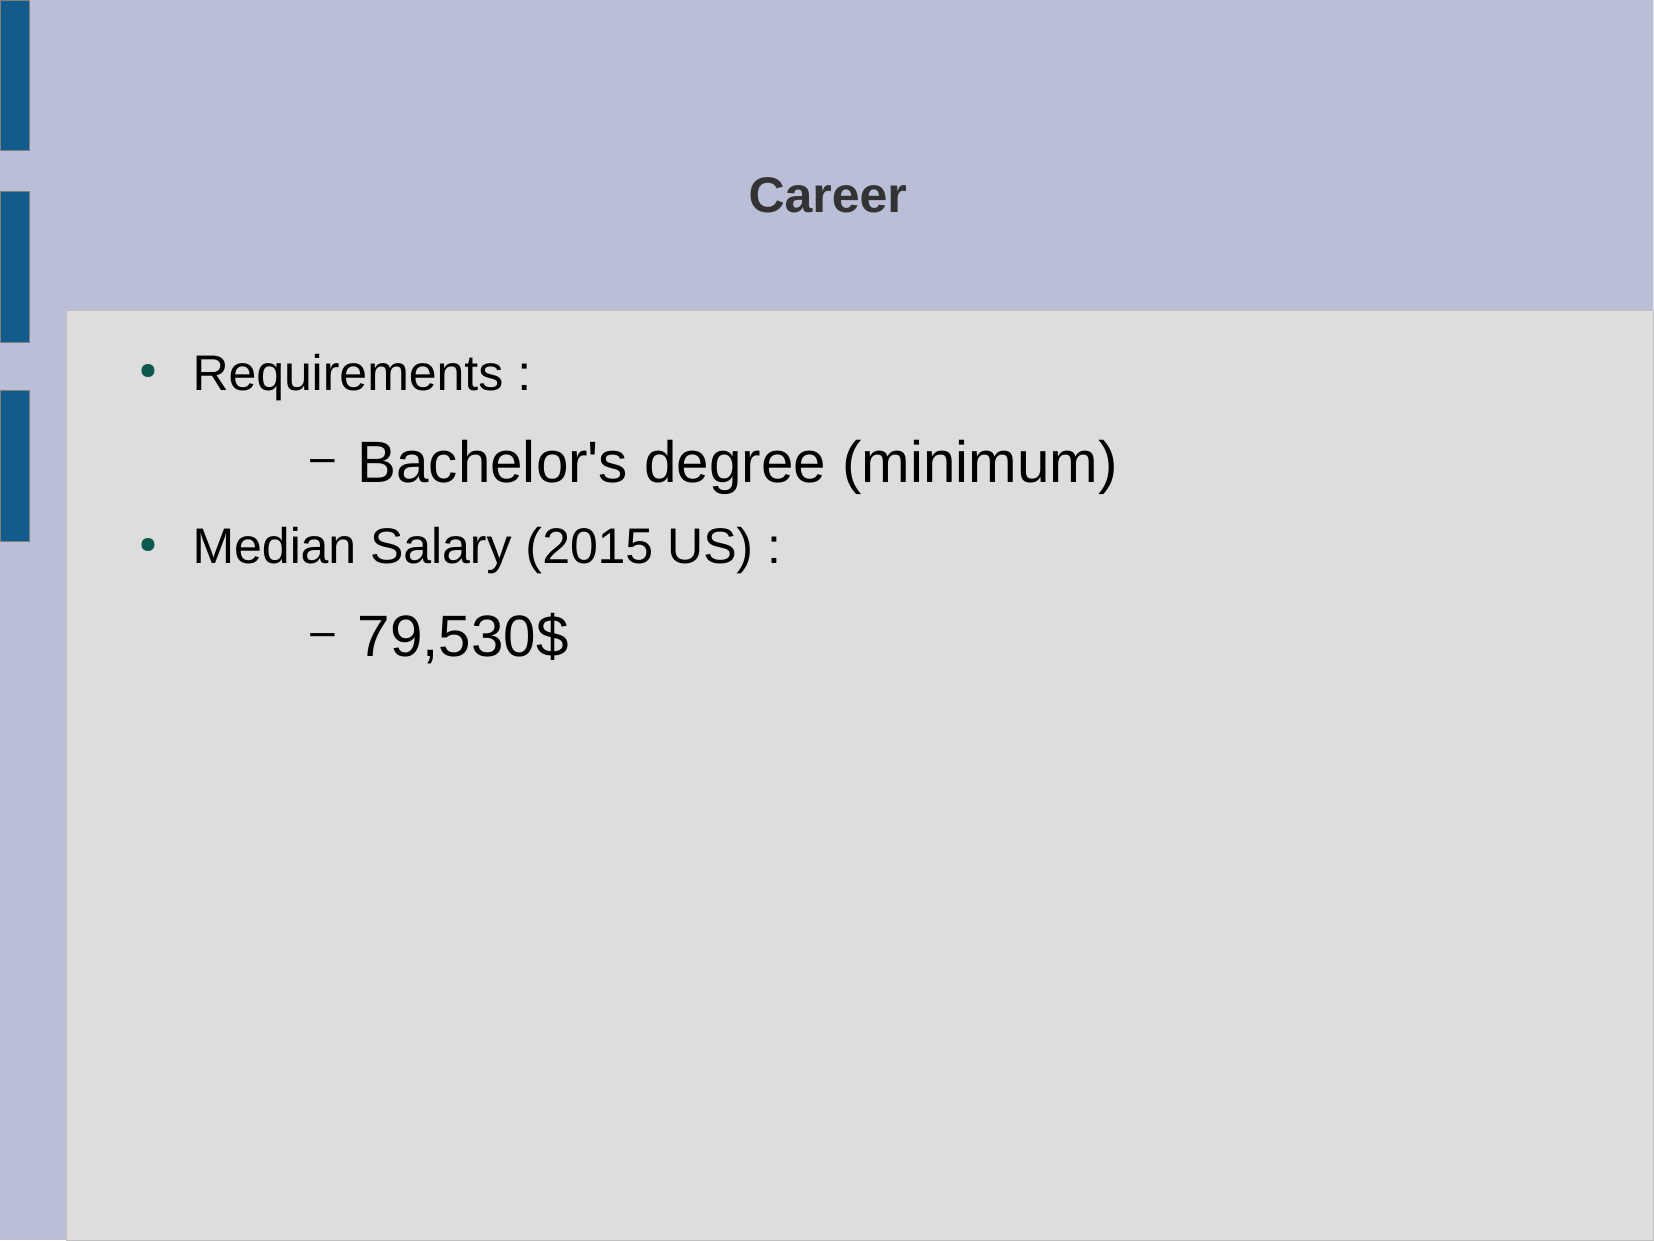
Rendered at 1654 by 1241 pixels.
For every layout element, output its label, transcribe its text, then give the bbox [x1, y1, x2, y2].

title Career [121, 91, 1534, 299]
list Requirements : Bachelor's degree (minimum) Median Salary (2015 US) : 79,530$ [121, 344, 1534, 1127]
